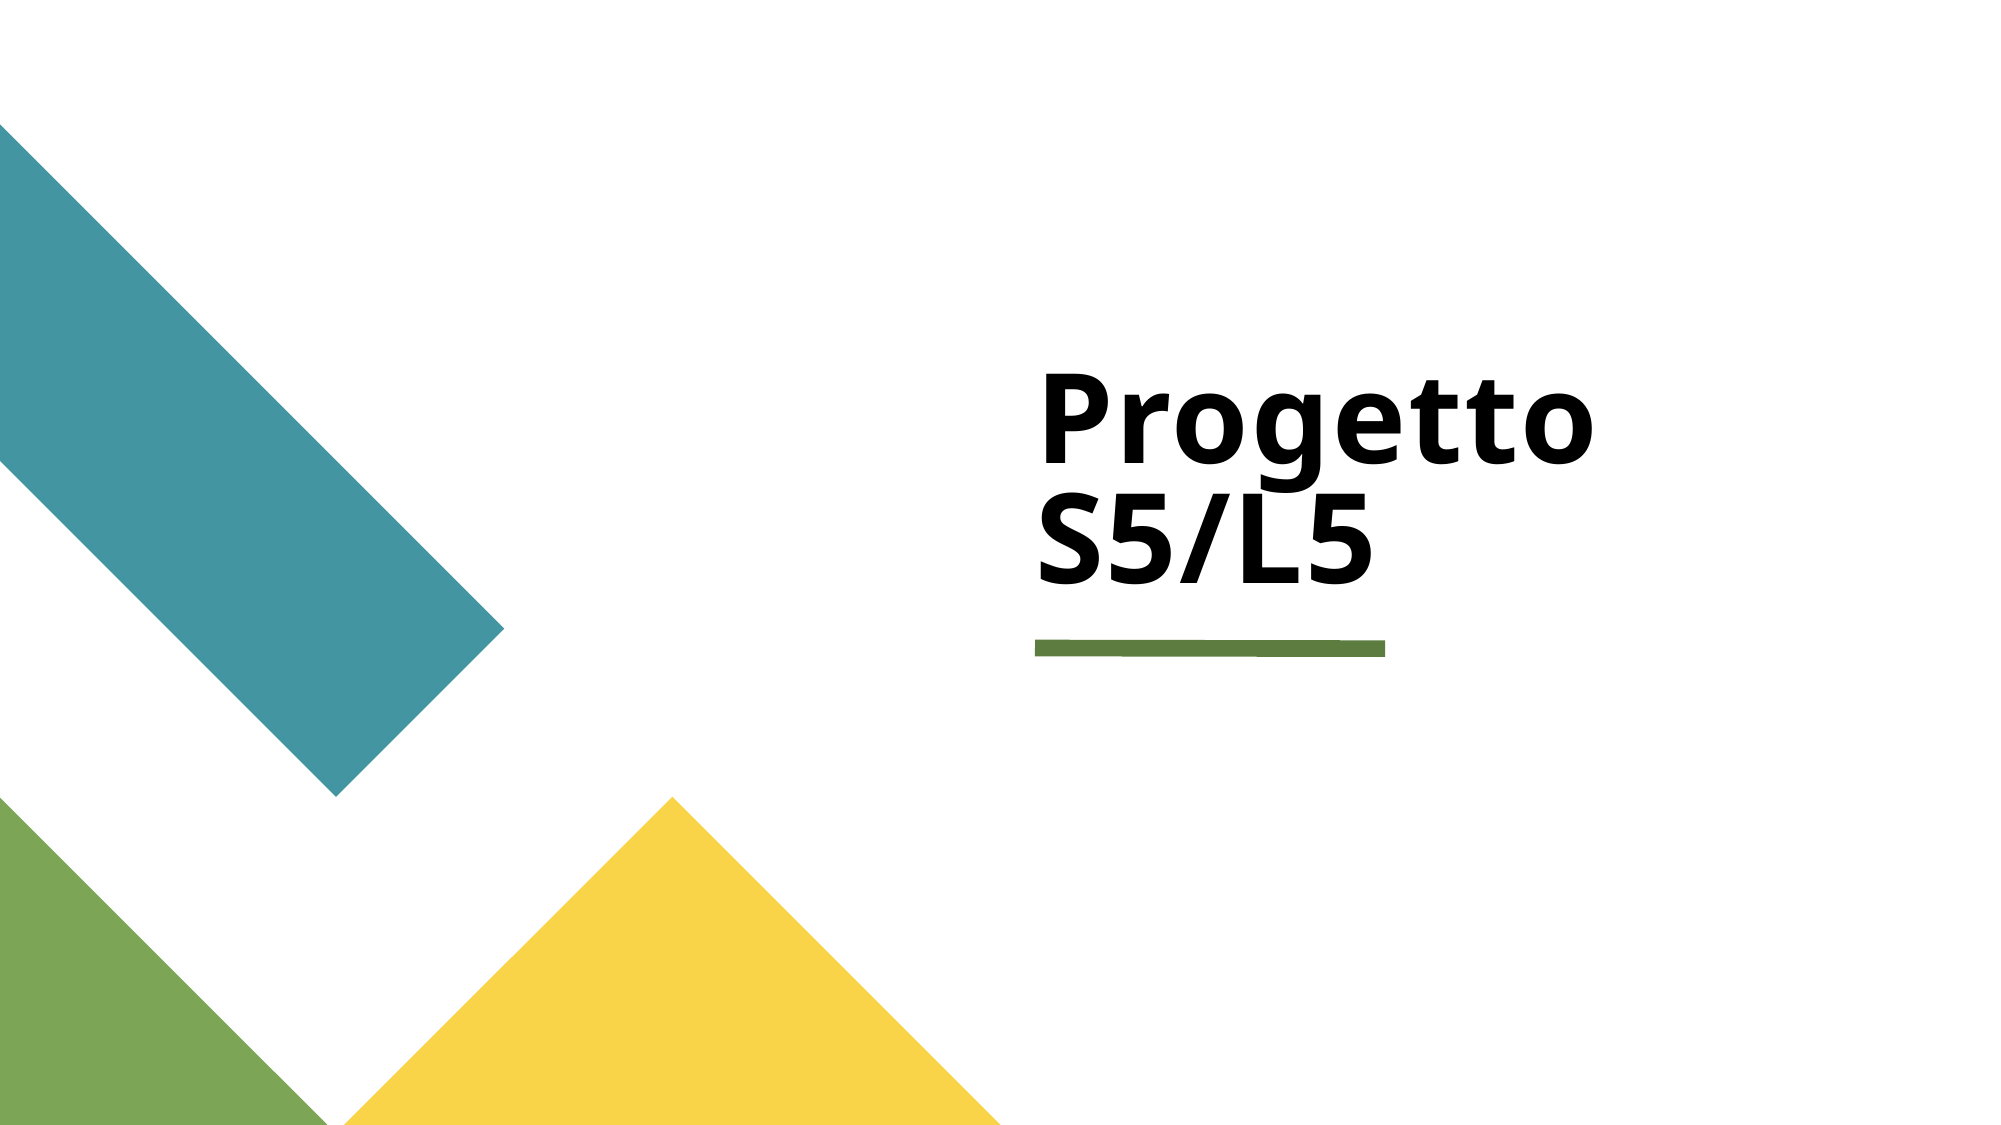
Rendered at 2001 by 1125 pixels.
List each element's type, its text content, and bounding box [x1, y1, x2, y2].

title Progetto S5/L5 [1035, 67, 1936, 608]
